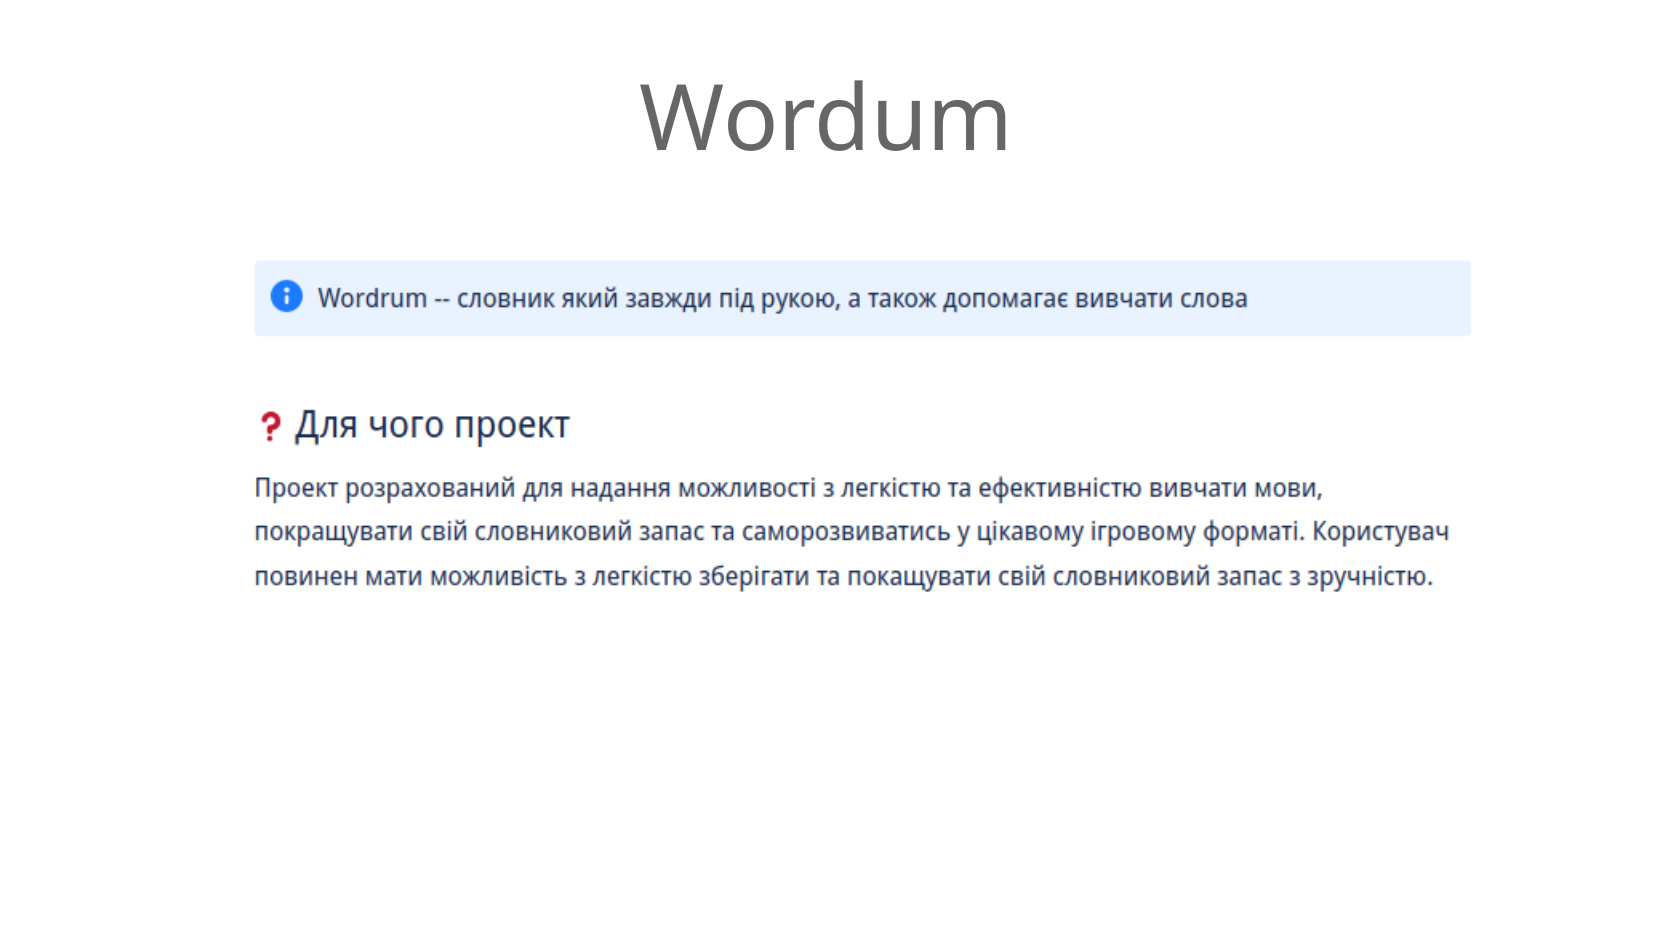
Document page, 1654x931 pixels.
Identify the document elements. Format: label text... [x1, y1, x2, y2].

title Wordum [82, 37, 1571, 193]
picture [183, 224, 1529, 632]
